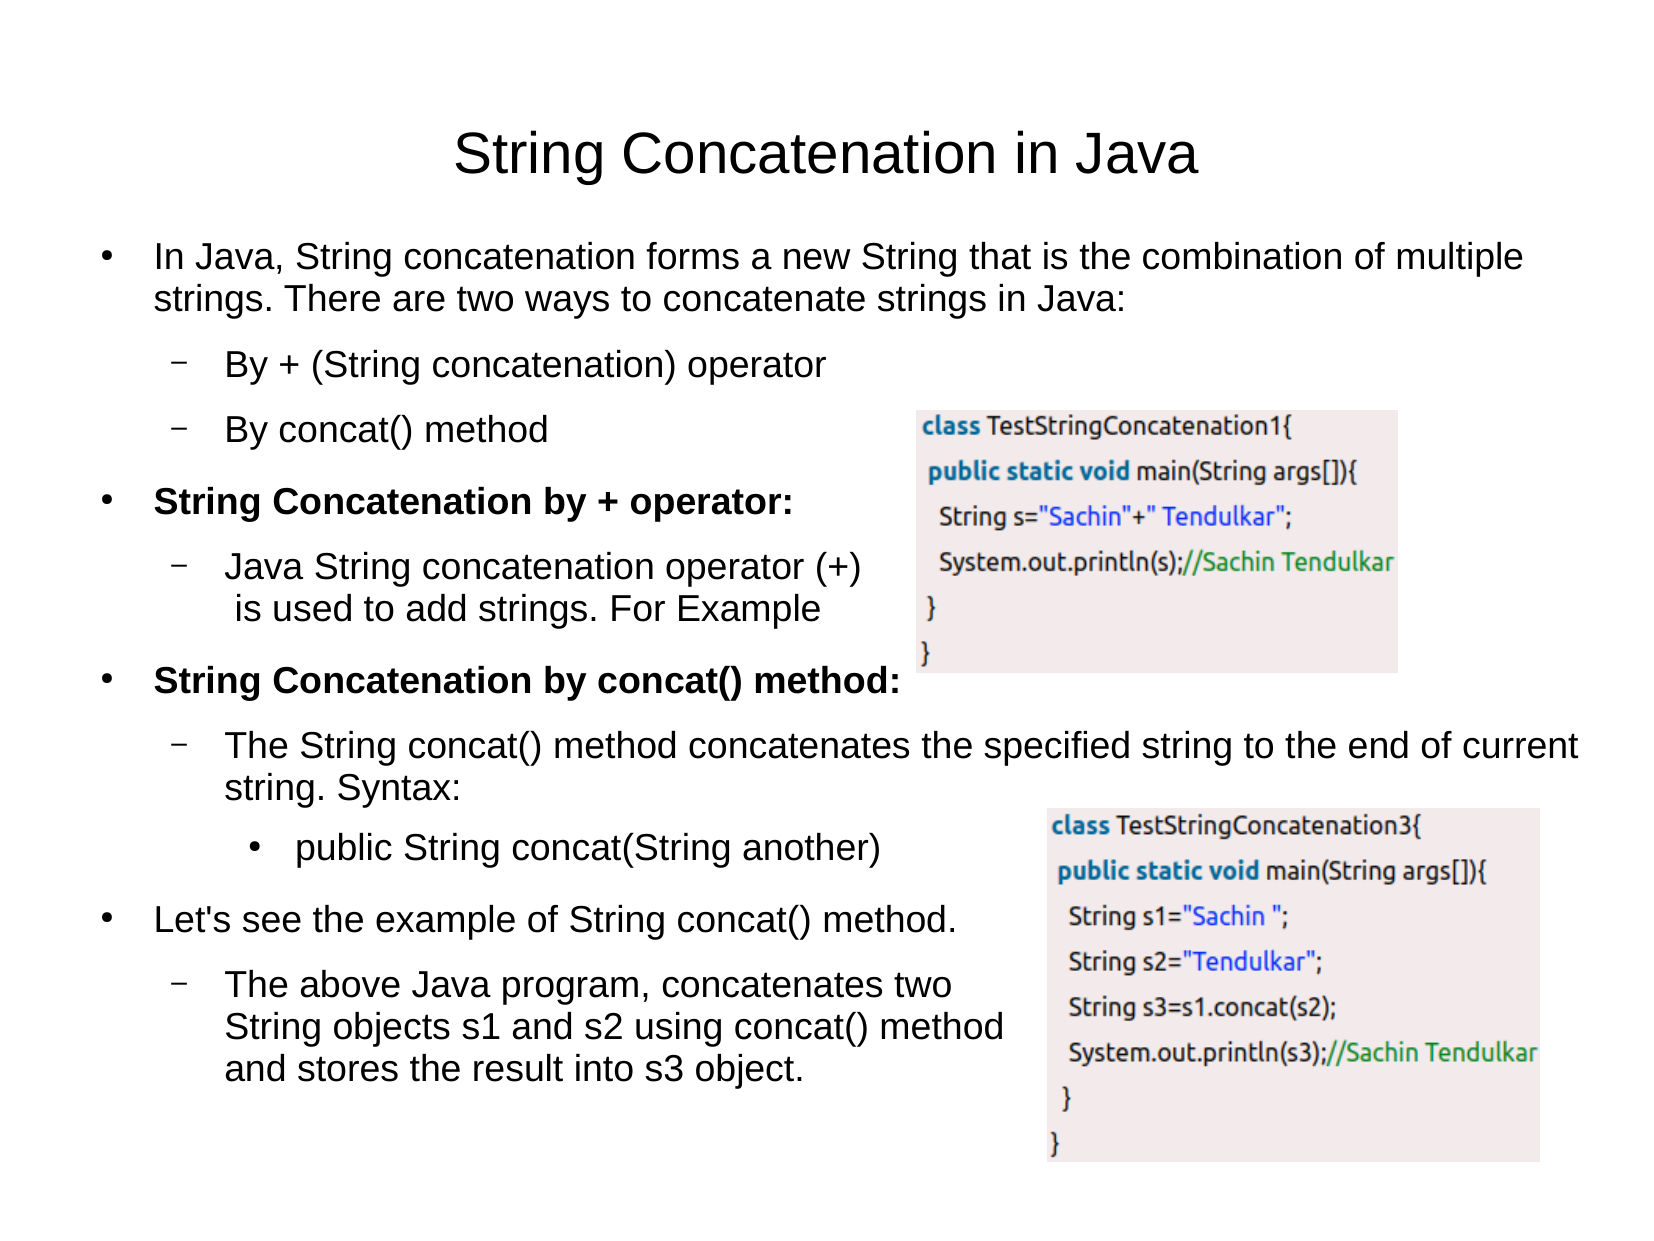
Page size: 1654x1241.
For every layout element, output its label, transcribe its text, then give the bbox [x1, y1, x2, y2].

title String Concatenation in Java [82, 49, 1571, 235]
list In Java, String concatenation forms a new String that is the combination of multiple strings. There are two ways to concatenate strings in Java: By + (String concatenation) operator By concat() method String Concatenation by + operator: Java String concatenation operator (+) is used to add strings. For Example String Concatenation by concat() method: The String concat() method concatenates the specified string to the end of current string. Syntax: public String concat(String another) Let's see the example of String concat() method. The above Java program, concatenates two String objects s1 and s2 using concat() method and stores the result into s3 object. [82, 235, 1622, 1197]
picture [1047, 808, 1540, 1162]
picture [916, 410, 1398, 673]
